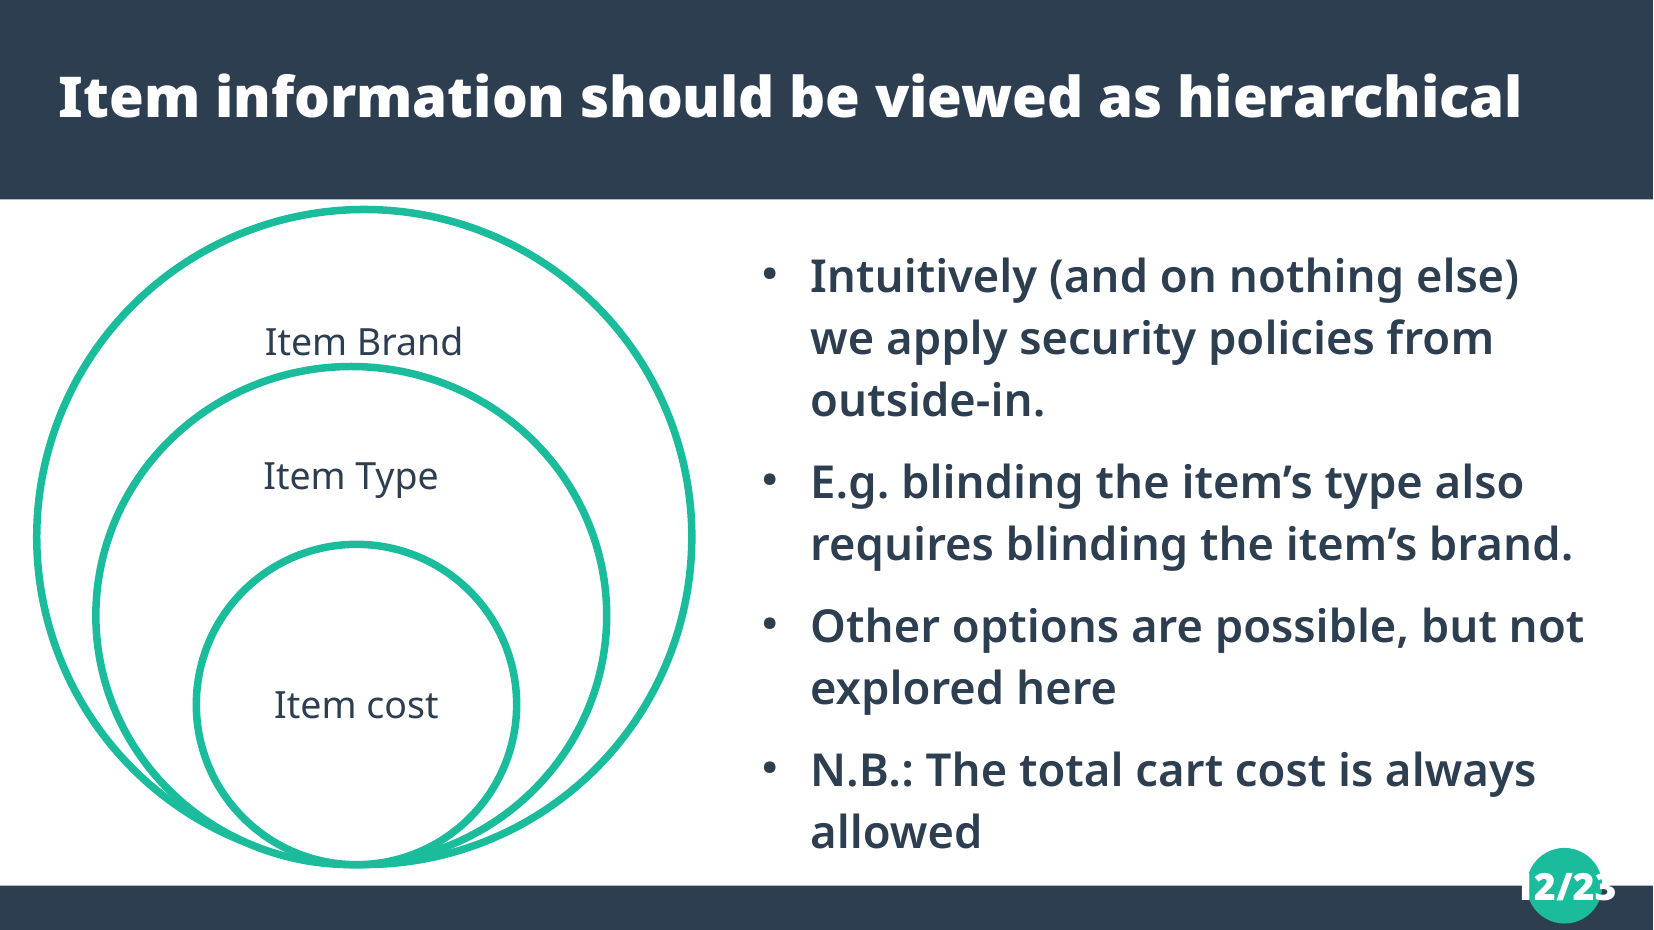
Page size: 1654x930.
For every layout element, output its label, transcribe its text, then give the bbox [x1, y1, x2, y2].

text_box Item Brand [36, 209, 692, 865]
title Item information should be viewed as hierarchical [58, 36, 1594, 155]
text_box Item cost [196, 544, 517, 865]
text_box Item Type [95, 366, 607, 865]
list Intuitively (and on nothing else) we apply security policies from outside-in. E.g. blinding the item’s type also requires blinding the item’s brand. Other options are possible, but not explored here N.B.: The total cart cost is always allowed [745, 243, 1594, 864]
